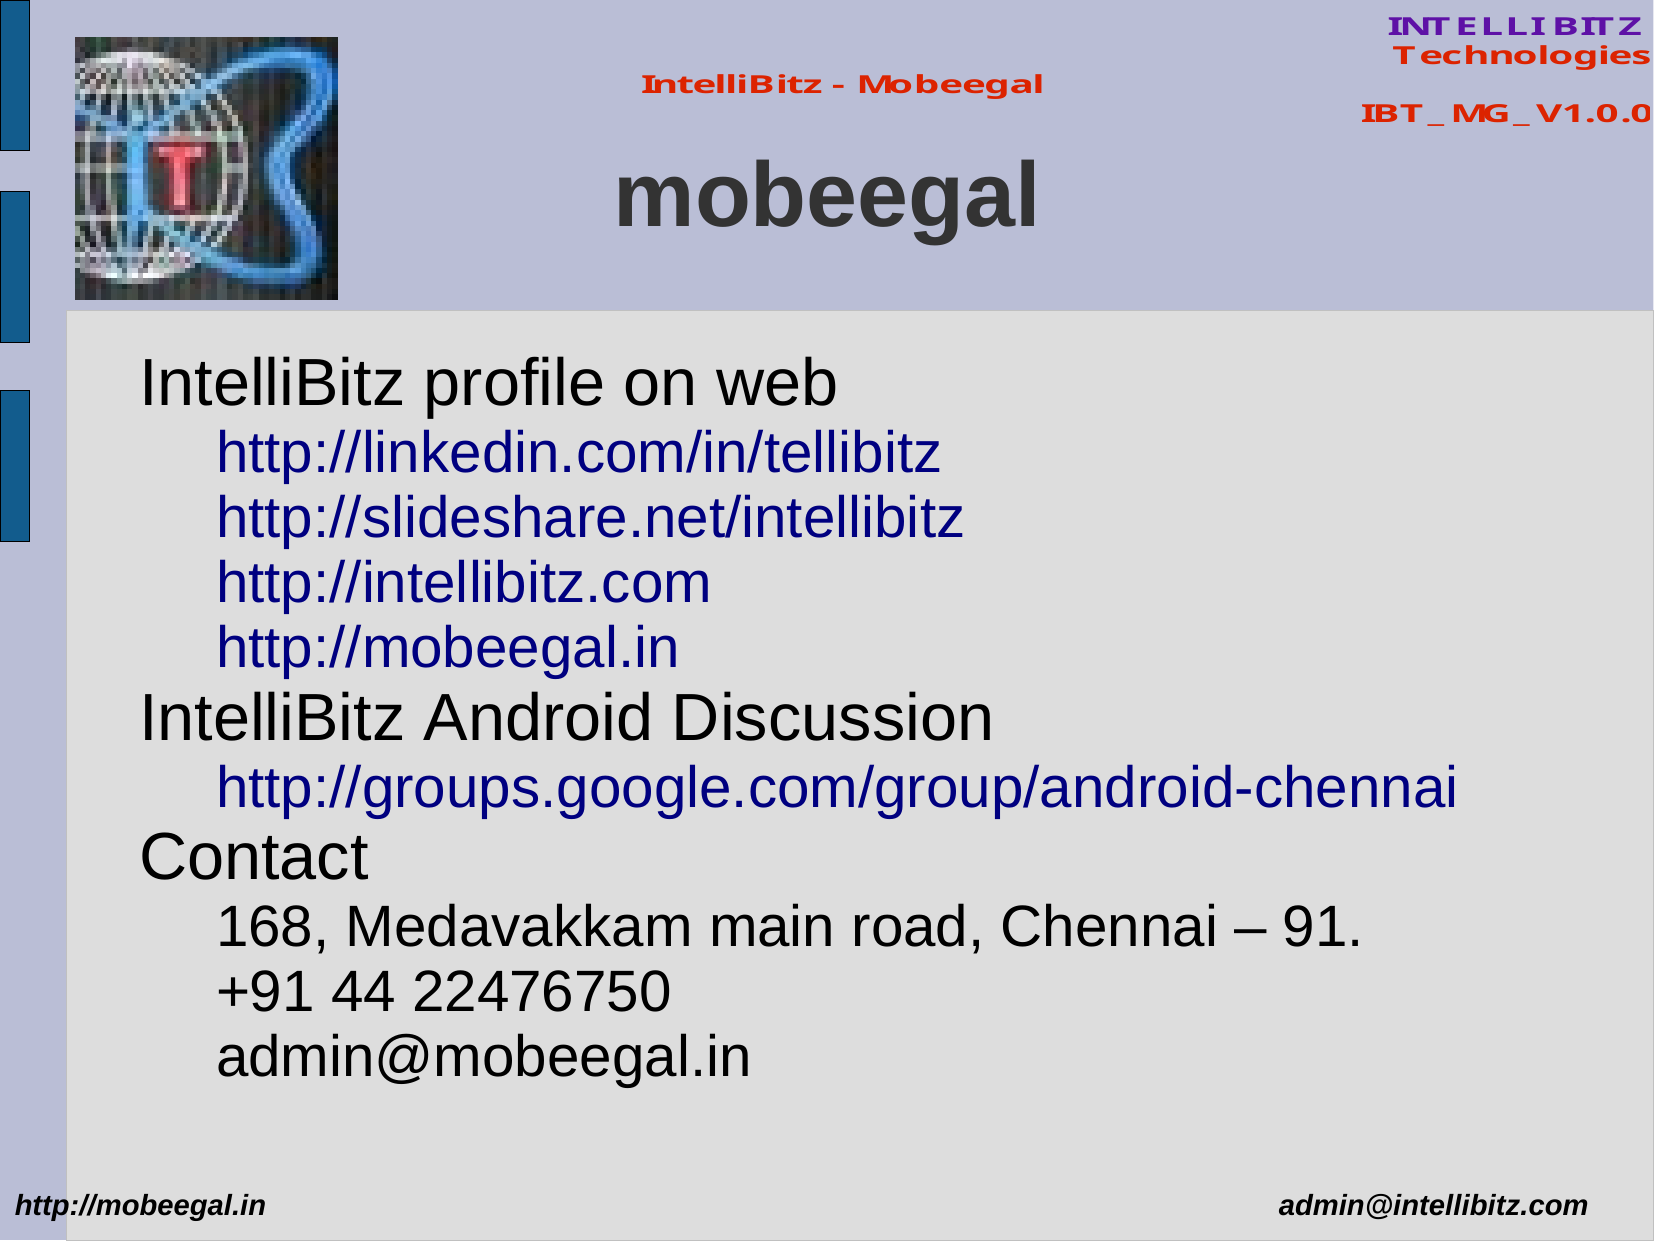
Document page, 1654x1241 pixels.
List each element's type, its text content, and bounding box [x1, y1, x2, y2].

title mobeegal [338, 91, 1534, 299]
chart [28, 12, 1651, 188]
text_box http://mobeegal.in admin@intellibitz.com [0, 1181, 1651, 1234]
list IntelliBitz profile on web http://linkedin.com/in/tellibitz http://slideshare.net/intellibitz http://intellibitz.com http://mobeegal.in IntelliBitz Android Discussion http://groups.google.com/group/android-chennai Contact 168, Medavakkam main road, Chennai – 91. +91 44 22476750 admin@mobeegal.in [121, 344, 1534, 1112]
picture [75, 37, 338, 301]
